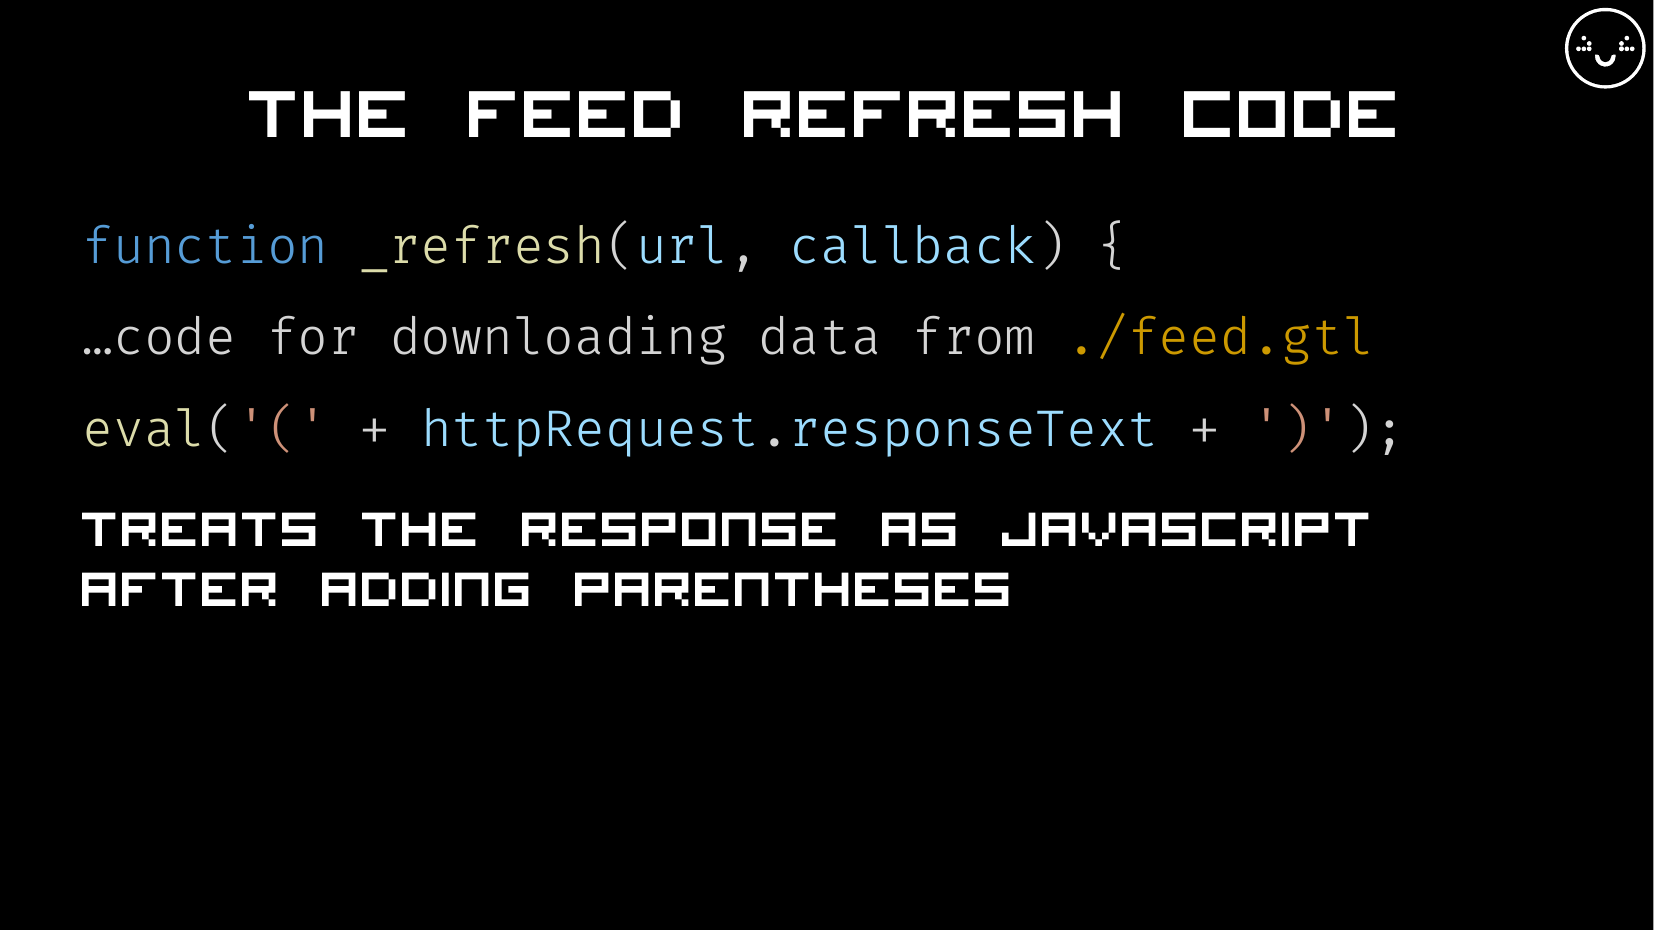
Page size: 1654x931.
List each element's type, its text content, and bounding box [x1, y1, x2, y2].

title The feed refresh code [82, 37, 1571, 193]
list Treats the response as javascript after adding parentheses [82, 499, 1571, 757]
list function _refresh(url, callback) { …code for downloading data from ./feed.gtl eval('(' + httpRequest.responseText + ')'); [82, 217, 1571, 475]
